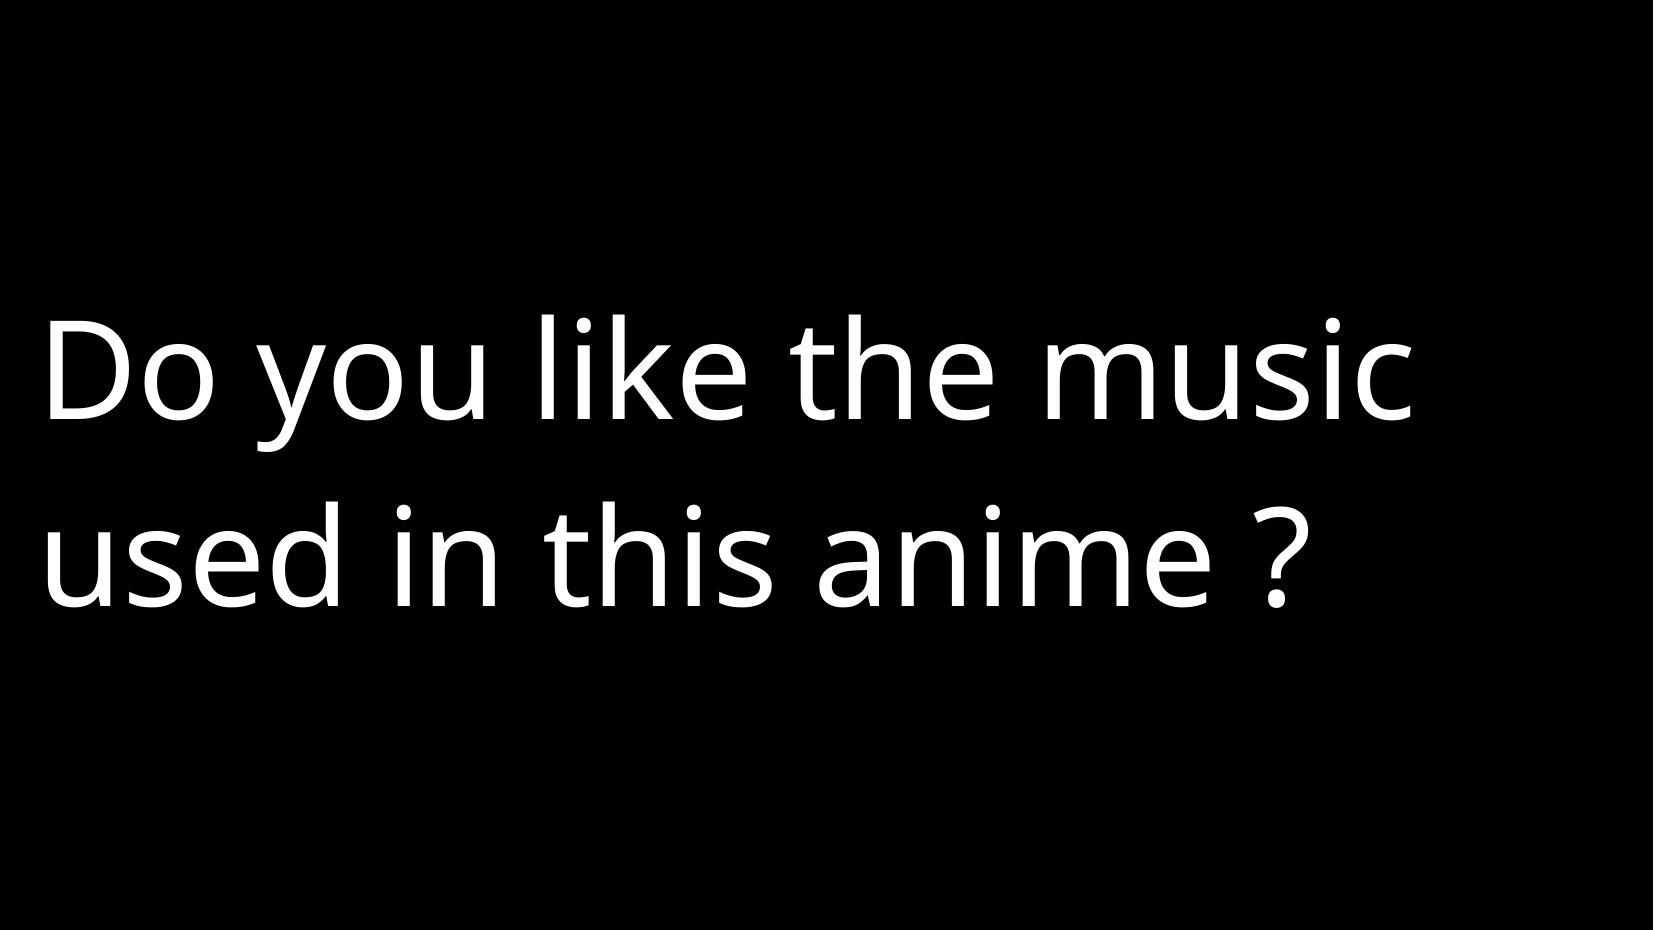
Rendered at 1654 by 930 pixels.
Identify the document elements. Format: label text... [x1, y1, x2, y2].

title Do you like the music used in this anime ? [37, 19, 1612, 900]
